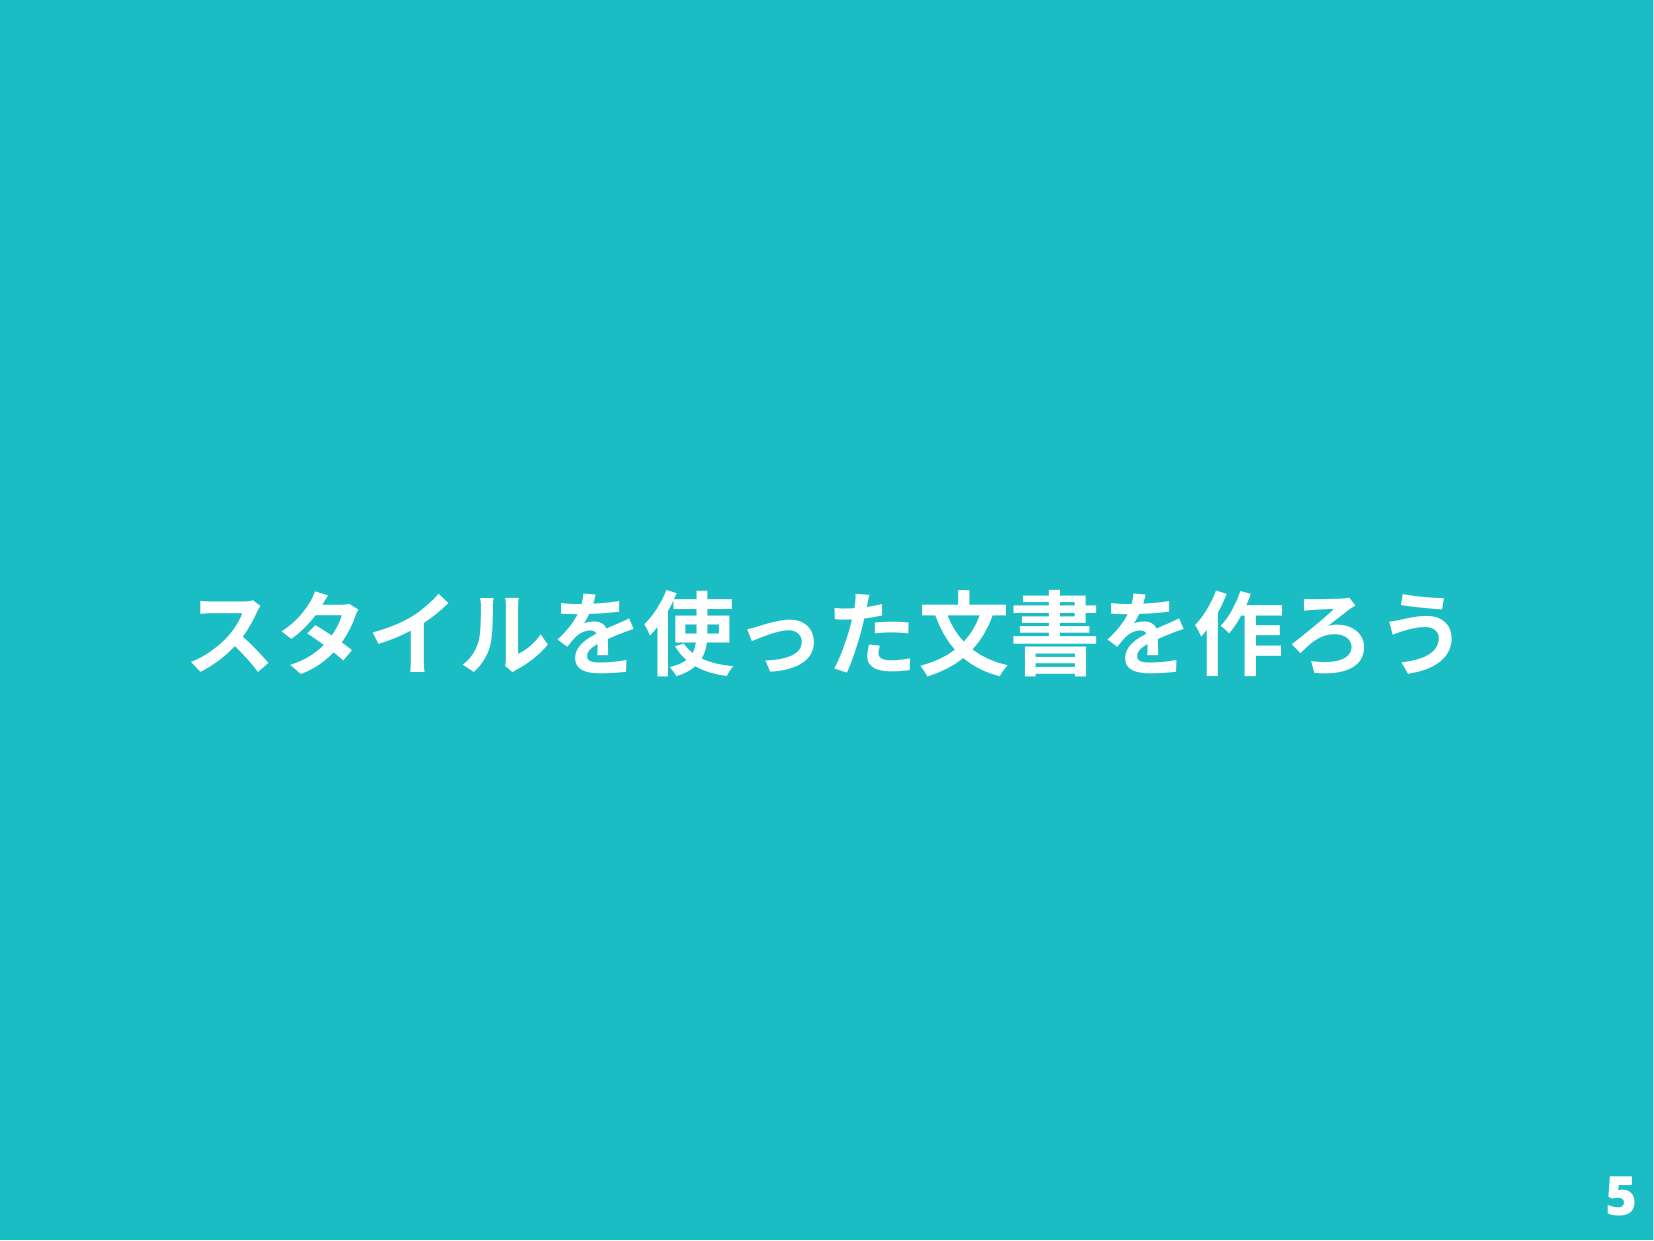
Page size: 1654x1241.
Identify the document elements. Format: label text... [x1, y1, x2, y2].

title スタイルを使った文書を作ろう [82, 525, 1571, 733]
